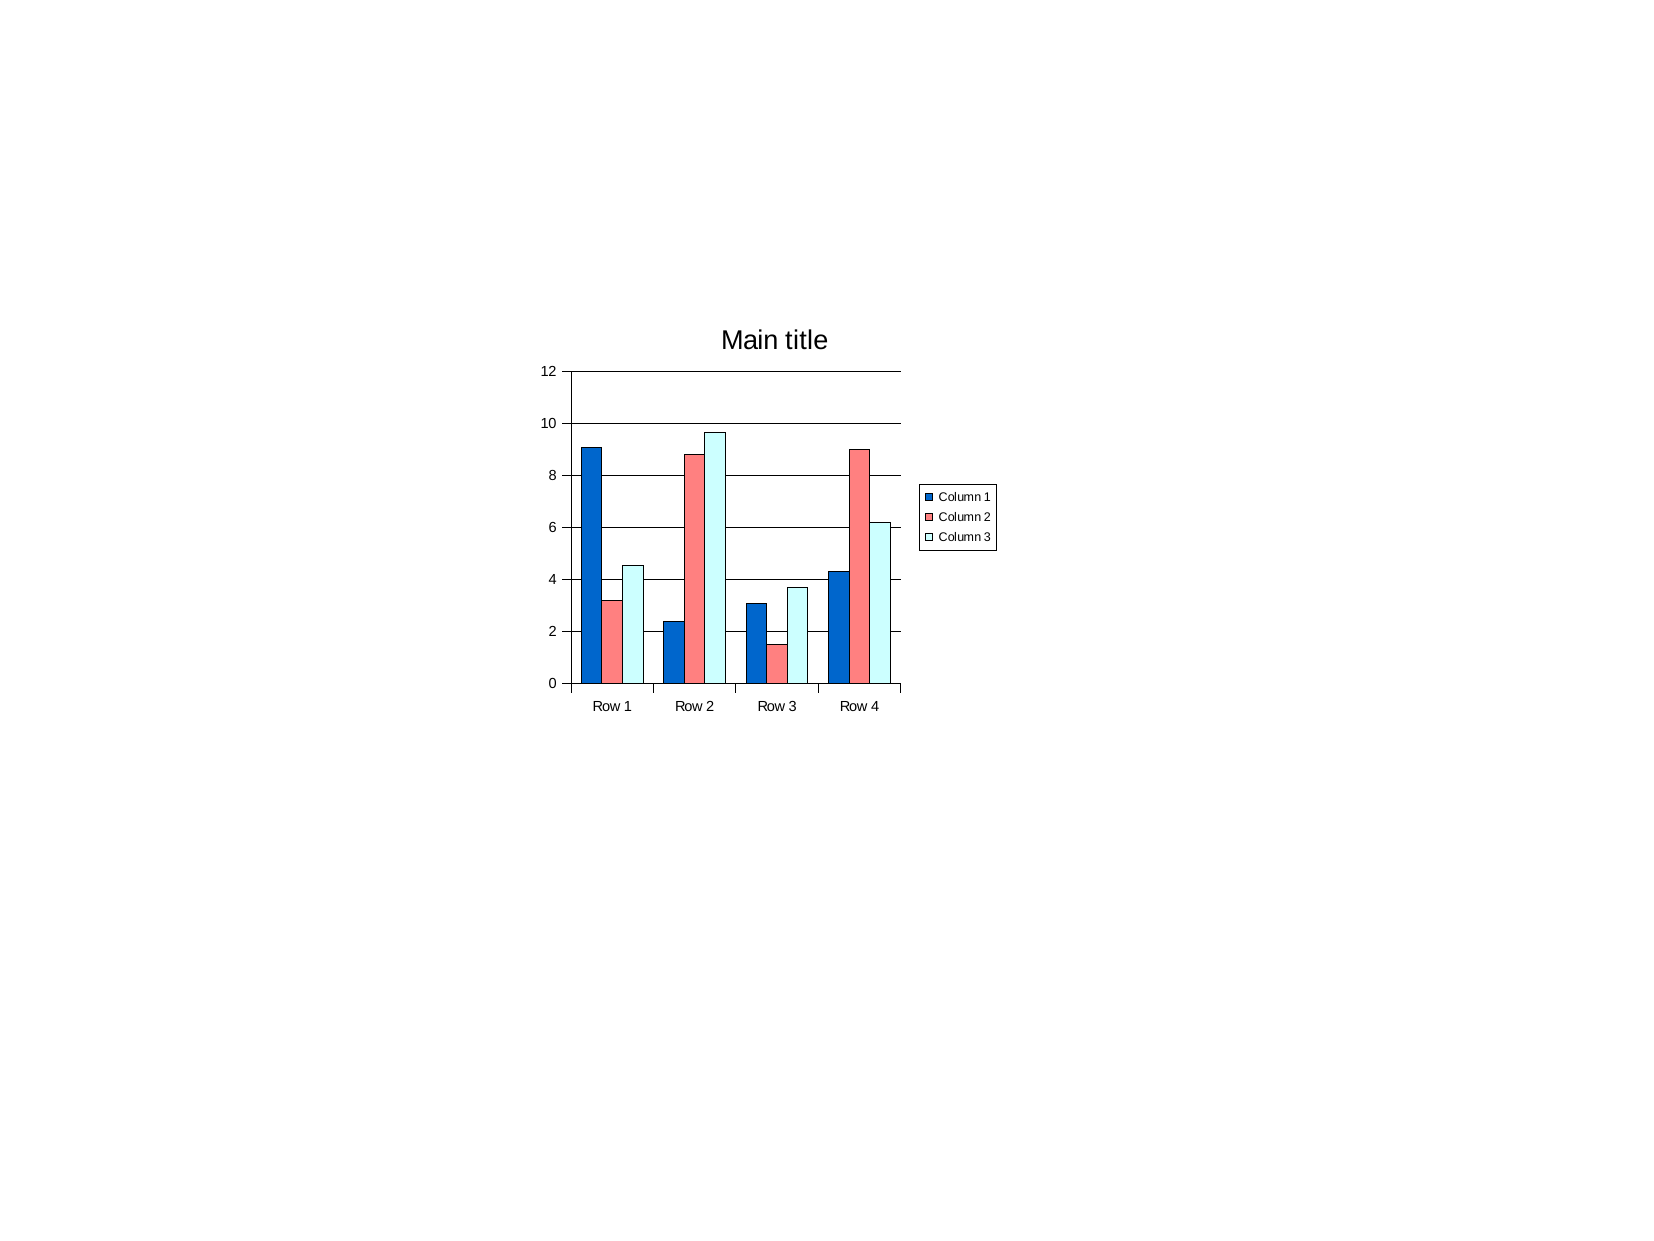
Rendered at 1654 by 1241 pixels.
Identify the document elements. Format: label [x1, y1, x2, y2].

chart [531, 309, 1004, 723]
